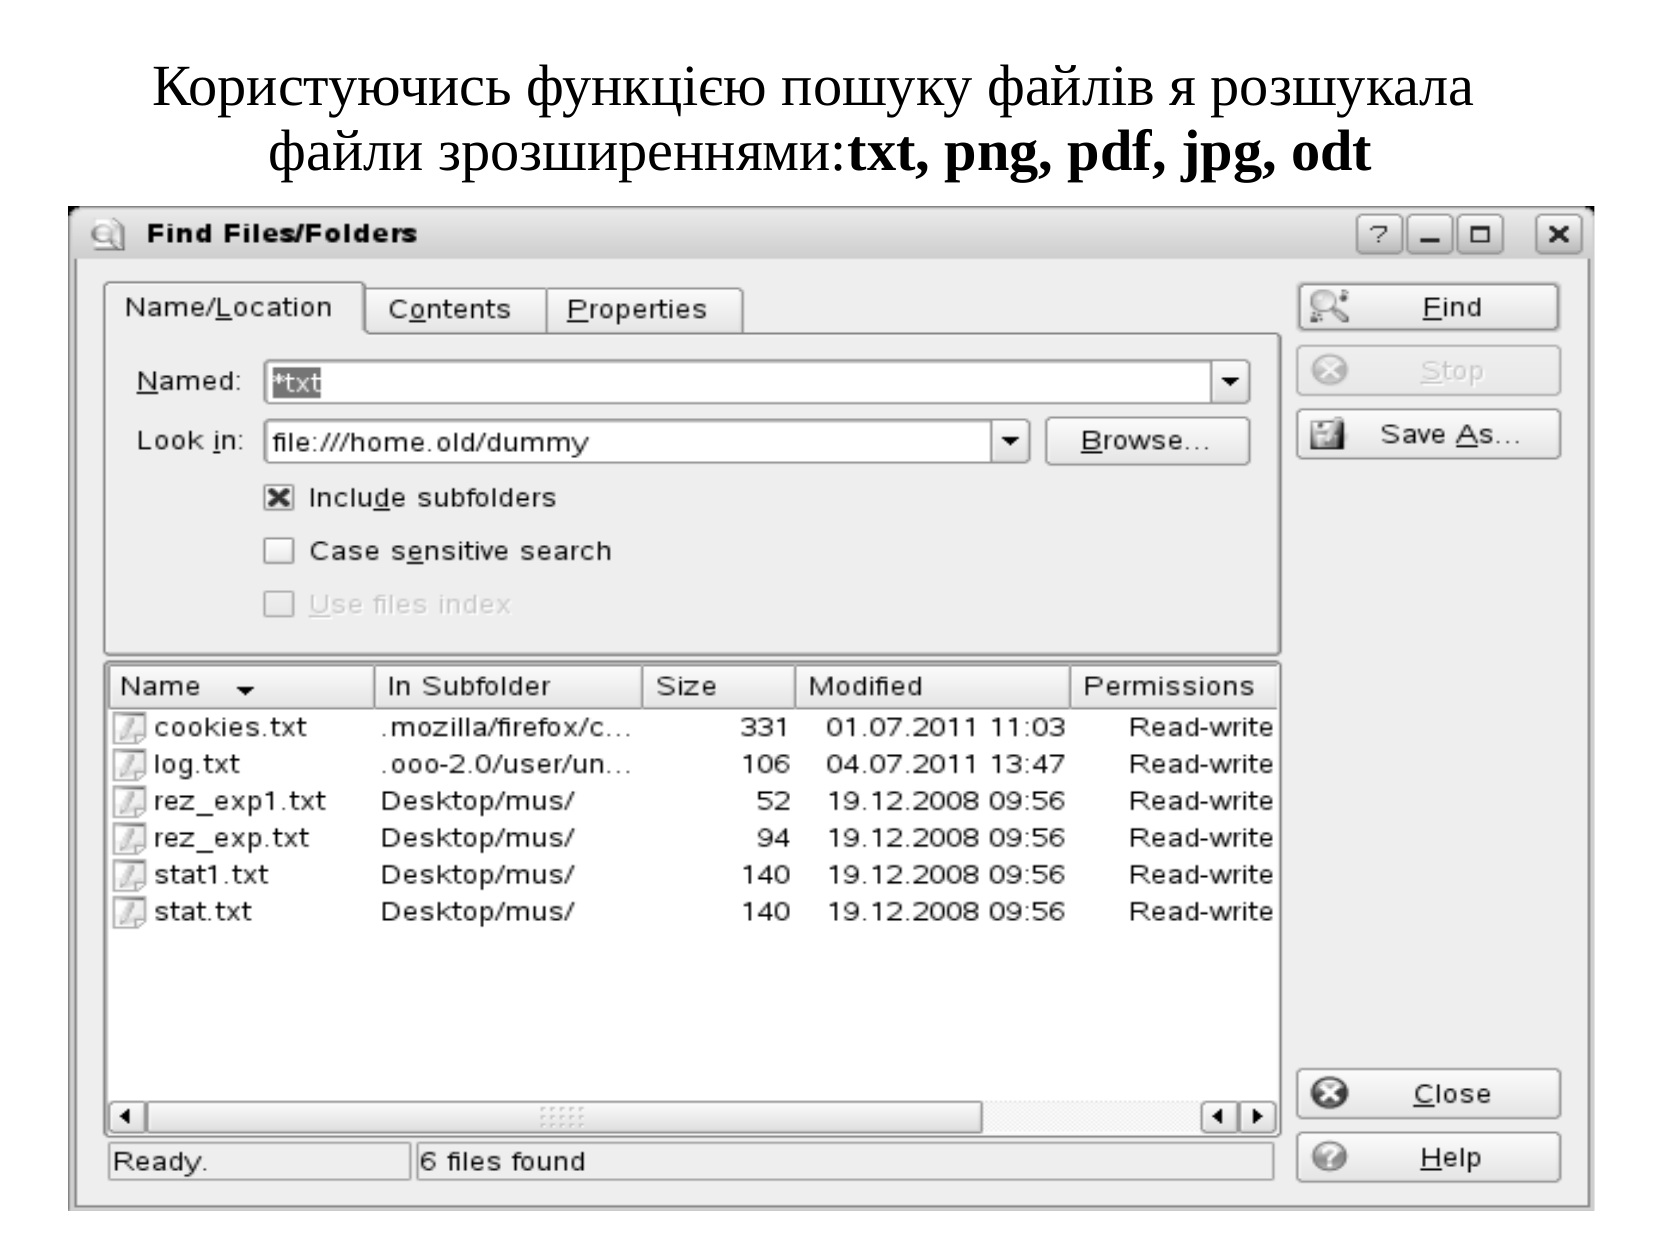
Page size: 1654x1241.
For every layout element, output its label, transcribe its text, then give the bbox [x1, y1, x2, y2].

picture [68, 206, 1595, 1211]
title Користуючись функцією пошуку файлів я розшукала файли зрозширеннями:txt, png, pdf, jpg, odt [76, 29, 1565, 206]
